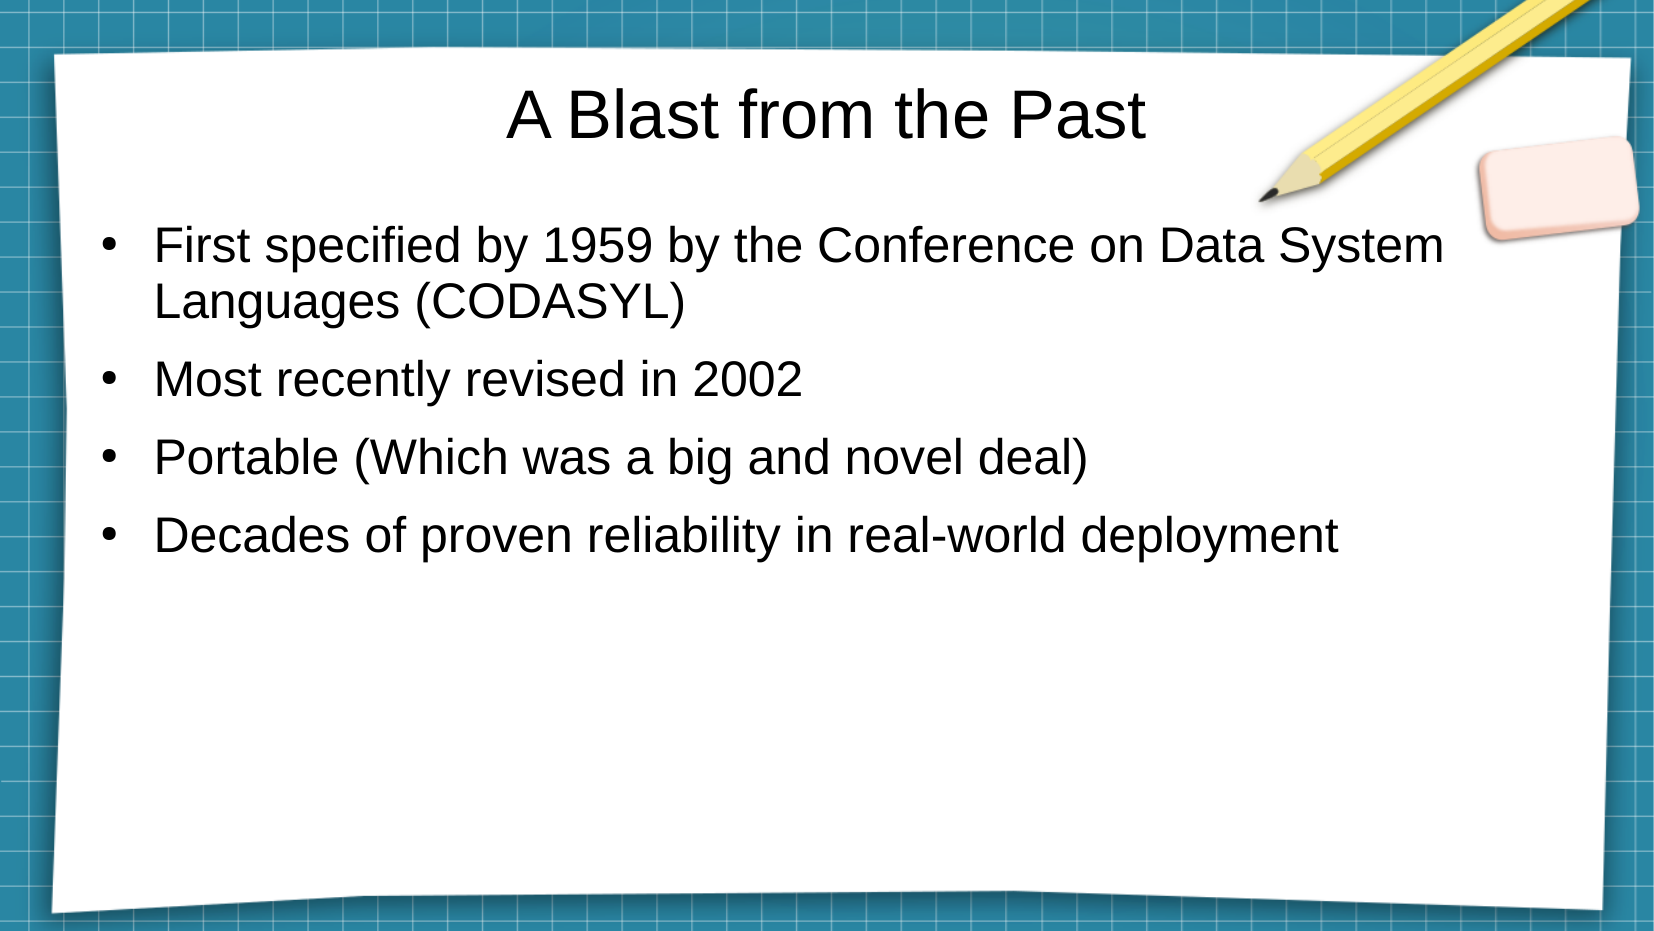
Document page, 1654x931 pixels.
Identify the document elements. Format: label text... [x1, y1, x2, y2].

title A Blast from the Past [82, 37, 1571, 193]
list First specified by 1959 by the Conference on Data System Languages (CODASYL) Most recently revised in 2002 Portable (Which was a big and novel deal) Decades of proven reliability in real-world deployment [82, 217, 1571, 758]
picture [0, 0, 1654, 931]
